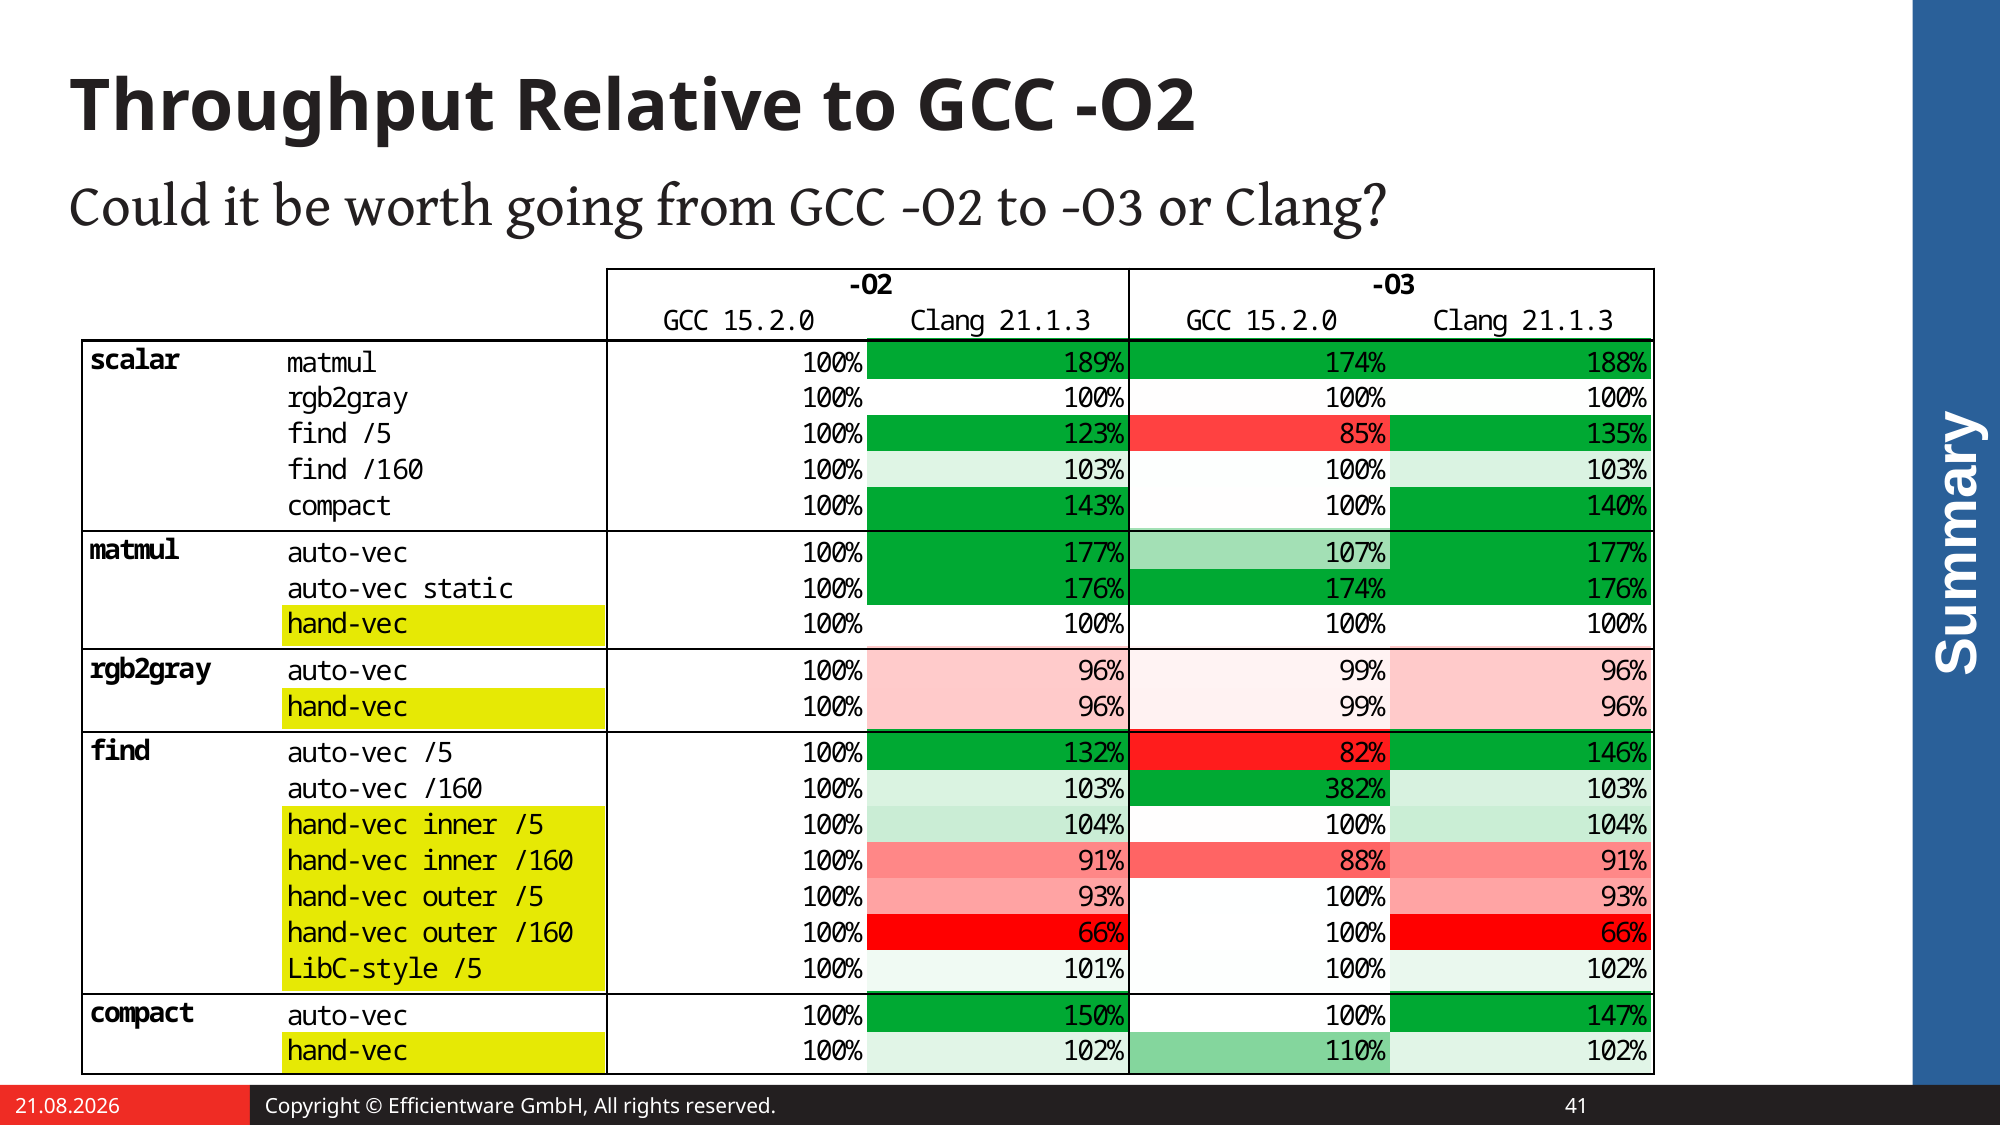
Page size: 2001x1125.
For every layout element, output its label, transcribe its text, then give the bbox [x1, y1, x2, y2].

text_box Summary [1912, 0, 2000, 1084]
slide_number 02.11.2025 [0, 1084, 249, 1125]
slide_number <number> [1550, 1084, 2000, 1125]
chart [81, 267, 1657, 1079]
list Could it be worth going from GCC -O2 to -O3 or Clang? [55, 167, 1945, 249]
title Throughput Relative to GCC -O2 [55, 52, 1945, 156]
footer Copyright © Efficientware GmbH, All rights reserved. [249, 1084, 1550, 1125]
